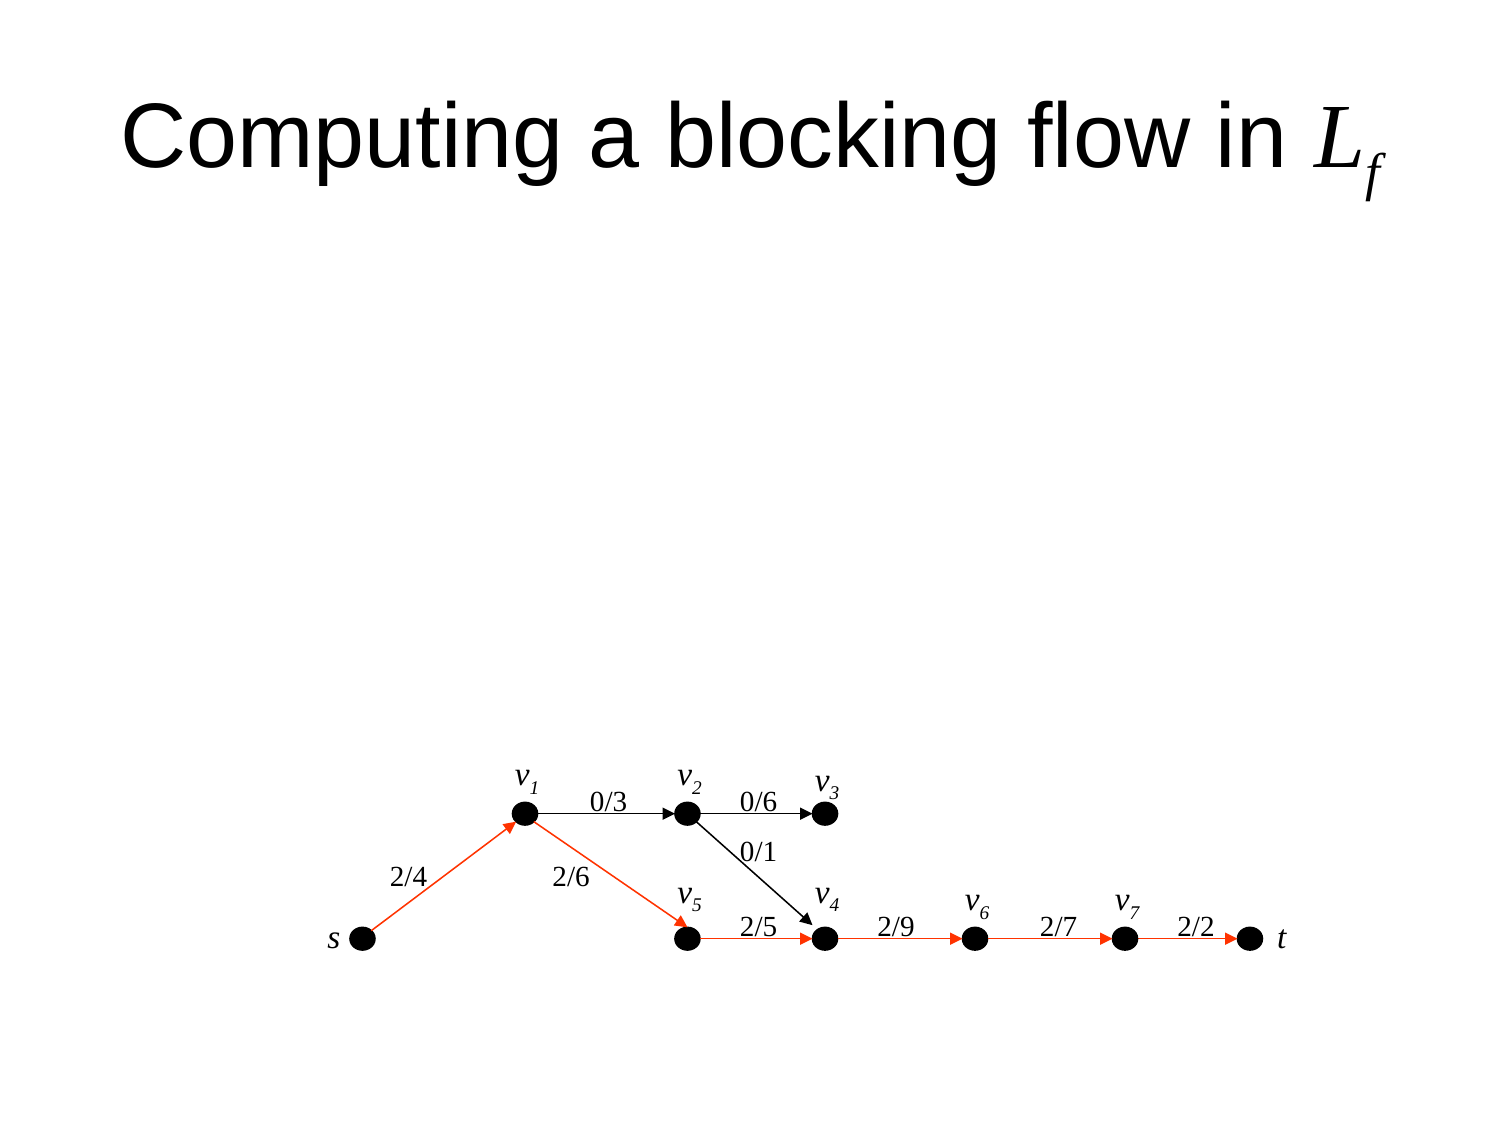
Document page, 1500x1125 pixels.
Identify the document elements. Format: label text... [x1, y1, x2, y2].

text_box [674, 927, 700, 951]
text_box v2 [662, 744, 751, 806]
text_box [962, 927, 988, 951]
text_box [363, 927, 376, 951]
text_box 0/6 [724, 774, 813, 824]
text_box v4 [799, 862, 888, 924]
text_box 2/9 [862, 899, 951, 951]
text_box 0/3 [574, 774, 663, 826]
text_box v1 [499, 744, 588, 806]
text_box 0/1 [724, 824, 813, 876]
text_box [813, 927, 838, 951]
text_box [512, 806, 538, 826]
text_box 2/5 [724, 899, 813, 951]
text_box 2/4 [375, 849, 463, 901]
text_box v7 [1099, 869, 1188, 931]
text_box v6 [949, 869, 1038, 931]
text_box 2/7 [1024, 939, 1113, 951]
text_box 2/7 [1024, 899, 1113, 938]
text_box 2/2 [1162, 899, 1251, 951]
text_box [813, 811, 838, 826]
text_box 2/6 [537, 849, 625, 901]
text_box s [312, 907, 363, 963]
text_box [1251, 927, 1262, 950]
text_box [1112, 927, 1138, 951]
title Computing a blocking flow in Lf [75, 45, 1426, 233]
text_box [675, 806, 700, 826]
text_box t [1262, 907, 1313, 963]
text_box v5 [662, 862, 751, 924]
text_box v3 [799, 750, 888, 811]
